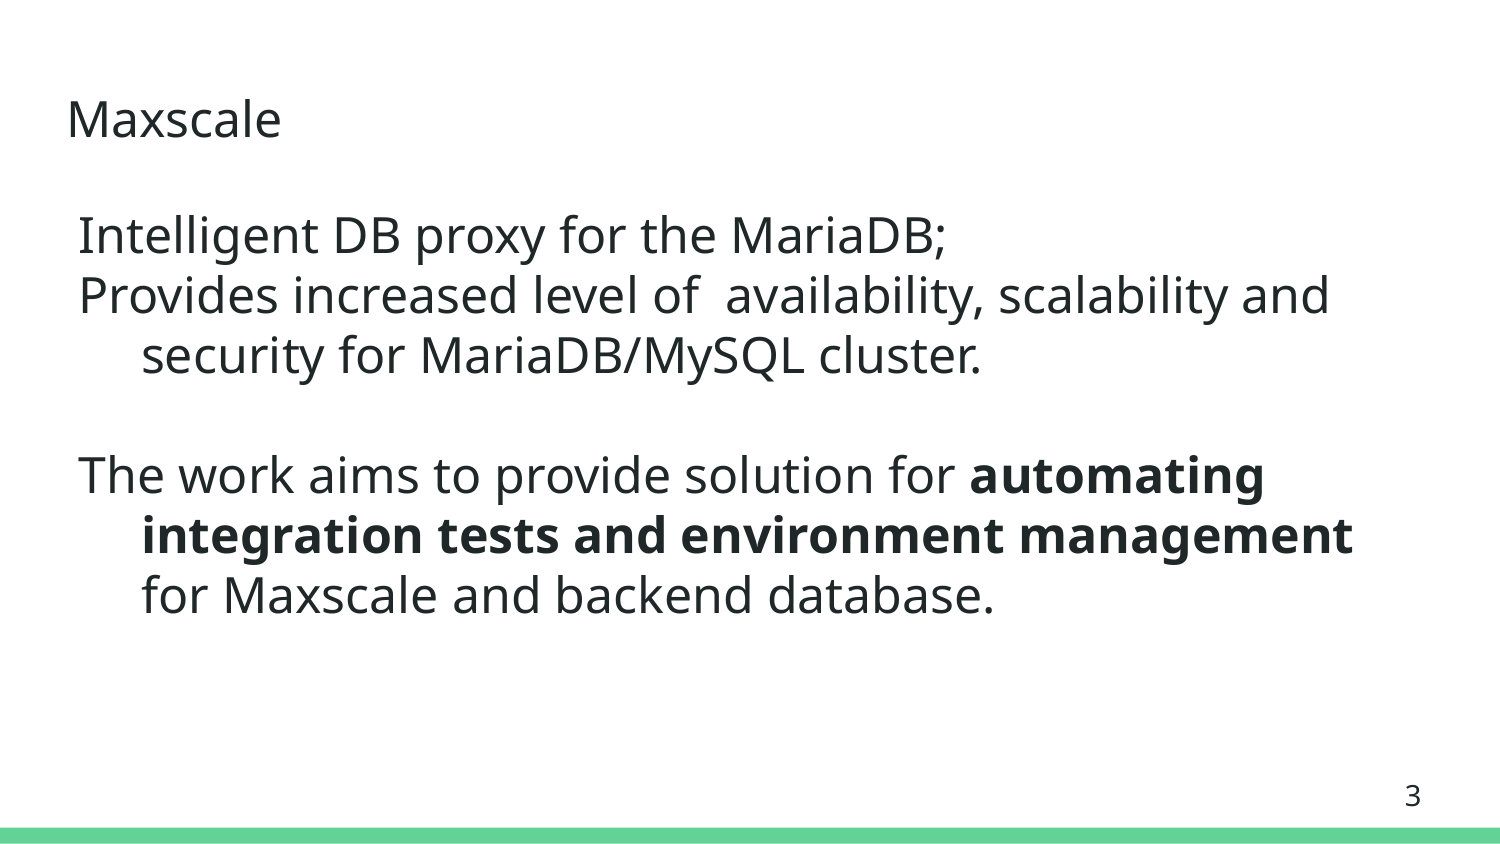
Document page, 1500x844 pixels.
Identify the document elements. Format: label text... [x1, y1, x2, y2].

title Maxscale [51, 72, 1449, 167]
slide_number <number> [1389, 764, 1480, 830]
list Intelligent DB proxy for the MariaDB; Provides increased level of availability, scalability and security for MariaDB/MySQL cluster. The work aims to provide solution for automating integration tests and environment management for Maxscale and backend database. [51, 189, 1449, 750]
